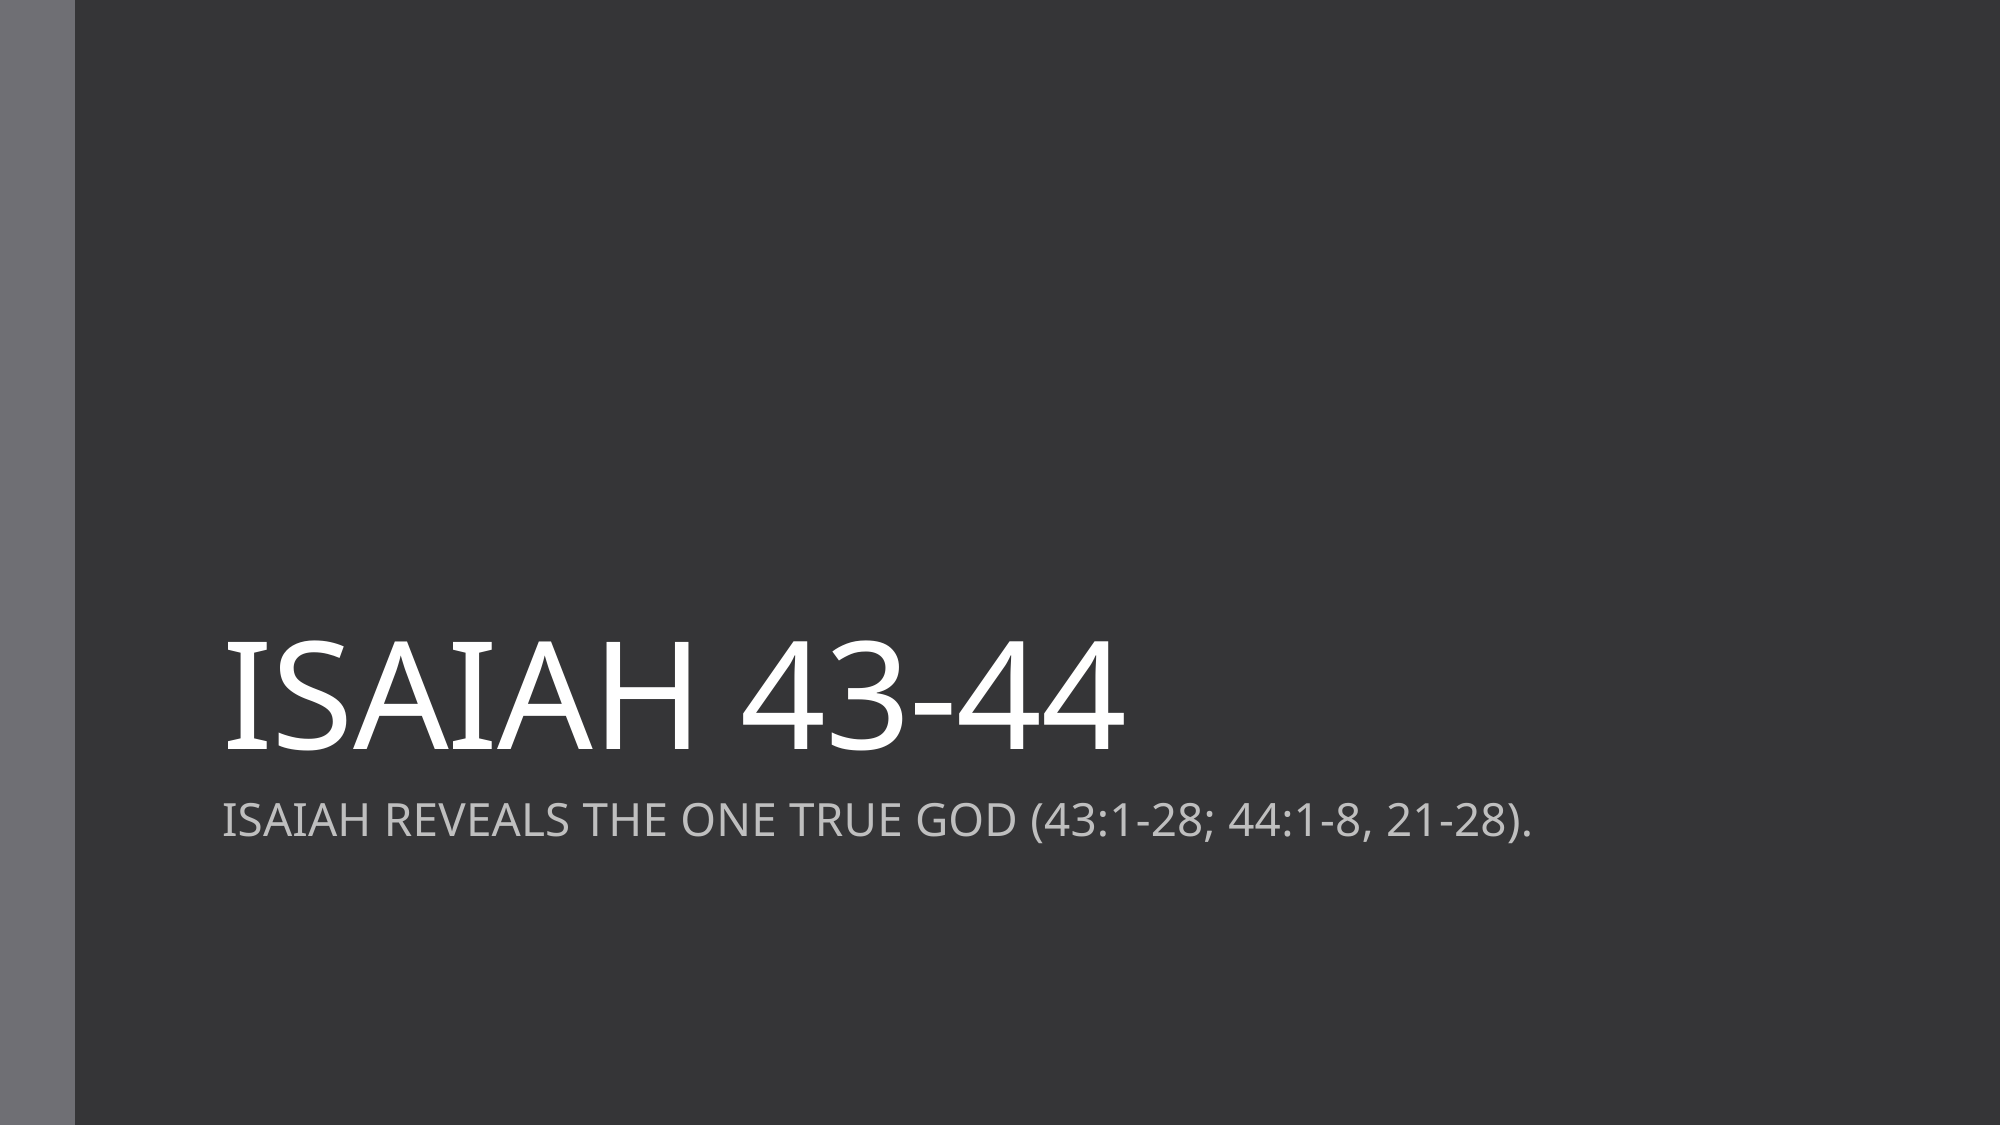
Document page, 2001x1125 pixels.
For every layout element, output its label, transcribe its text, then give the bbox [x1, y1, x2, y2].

subtitle ISAIAH REVEALS THE ONE TRUE GOD (43:1-28; 44:1-8, 21-28). [206, 787, 1752, 1066]
title ISAIAH 43-44 [206, 124, 1752, 787]
